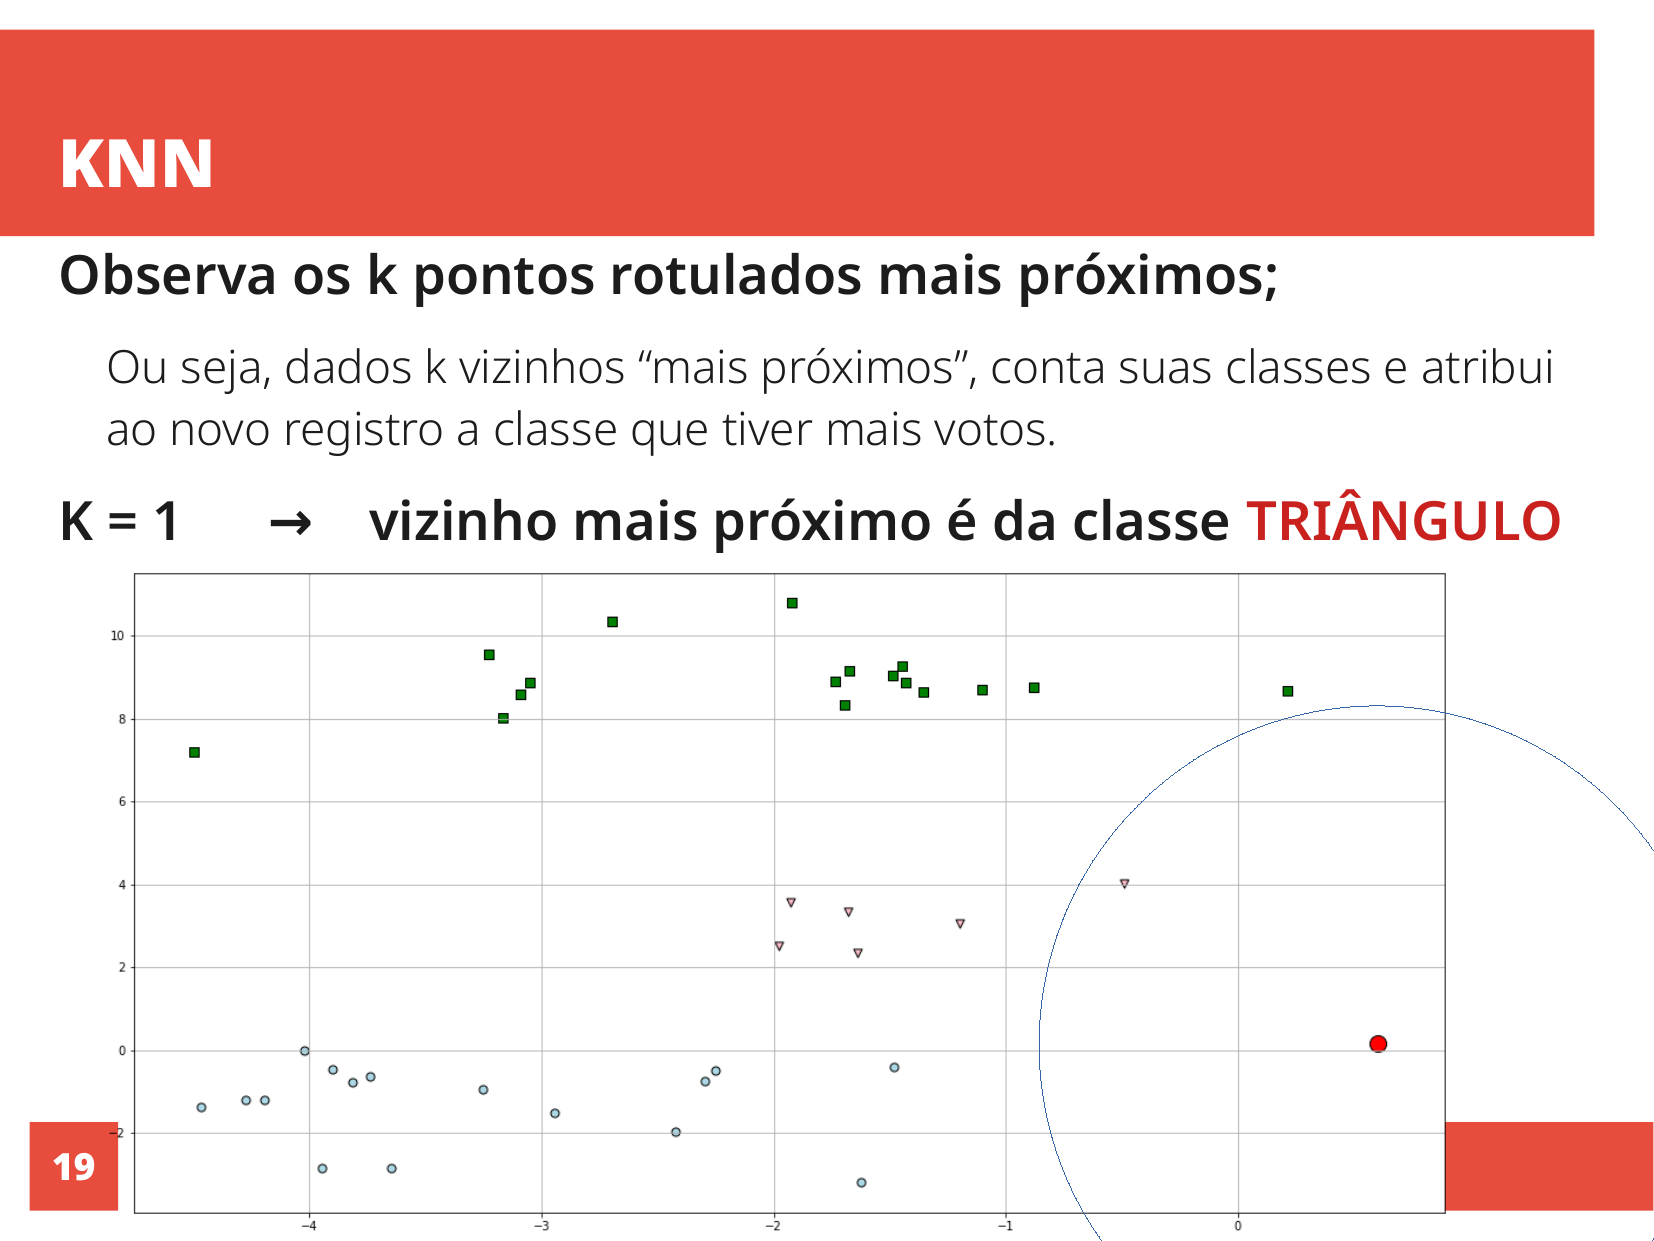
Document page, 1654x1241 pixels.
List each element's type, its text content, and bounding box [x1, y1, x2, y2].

title KNN [59, 59, 1595, 207]
list Observa os k pontos rotulados mais próximos; Ou seja, dados k vizinhos “mais próximos”, conta suas classes e atribui ao novo registro a classe que tiver mais votos. K = 1 → vizinho mais próximo é da classe TRIÂNGULO [59, 236, 1565, 1004]
picture [100, 1004, 1453, 1241]
